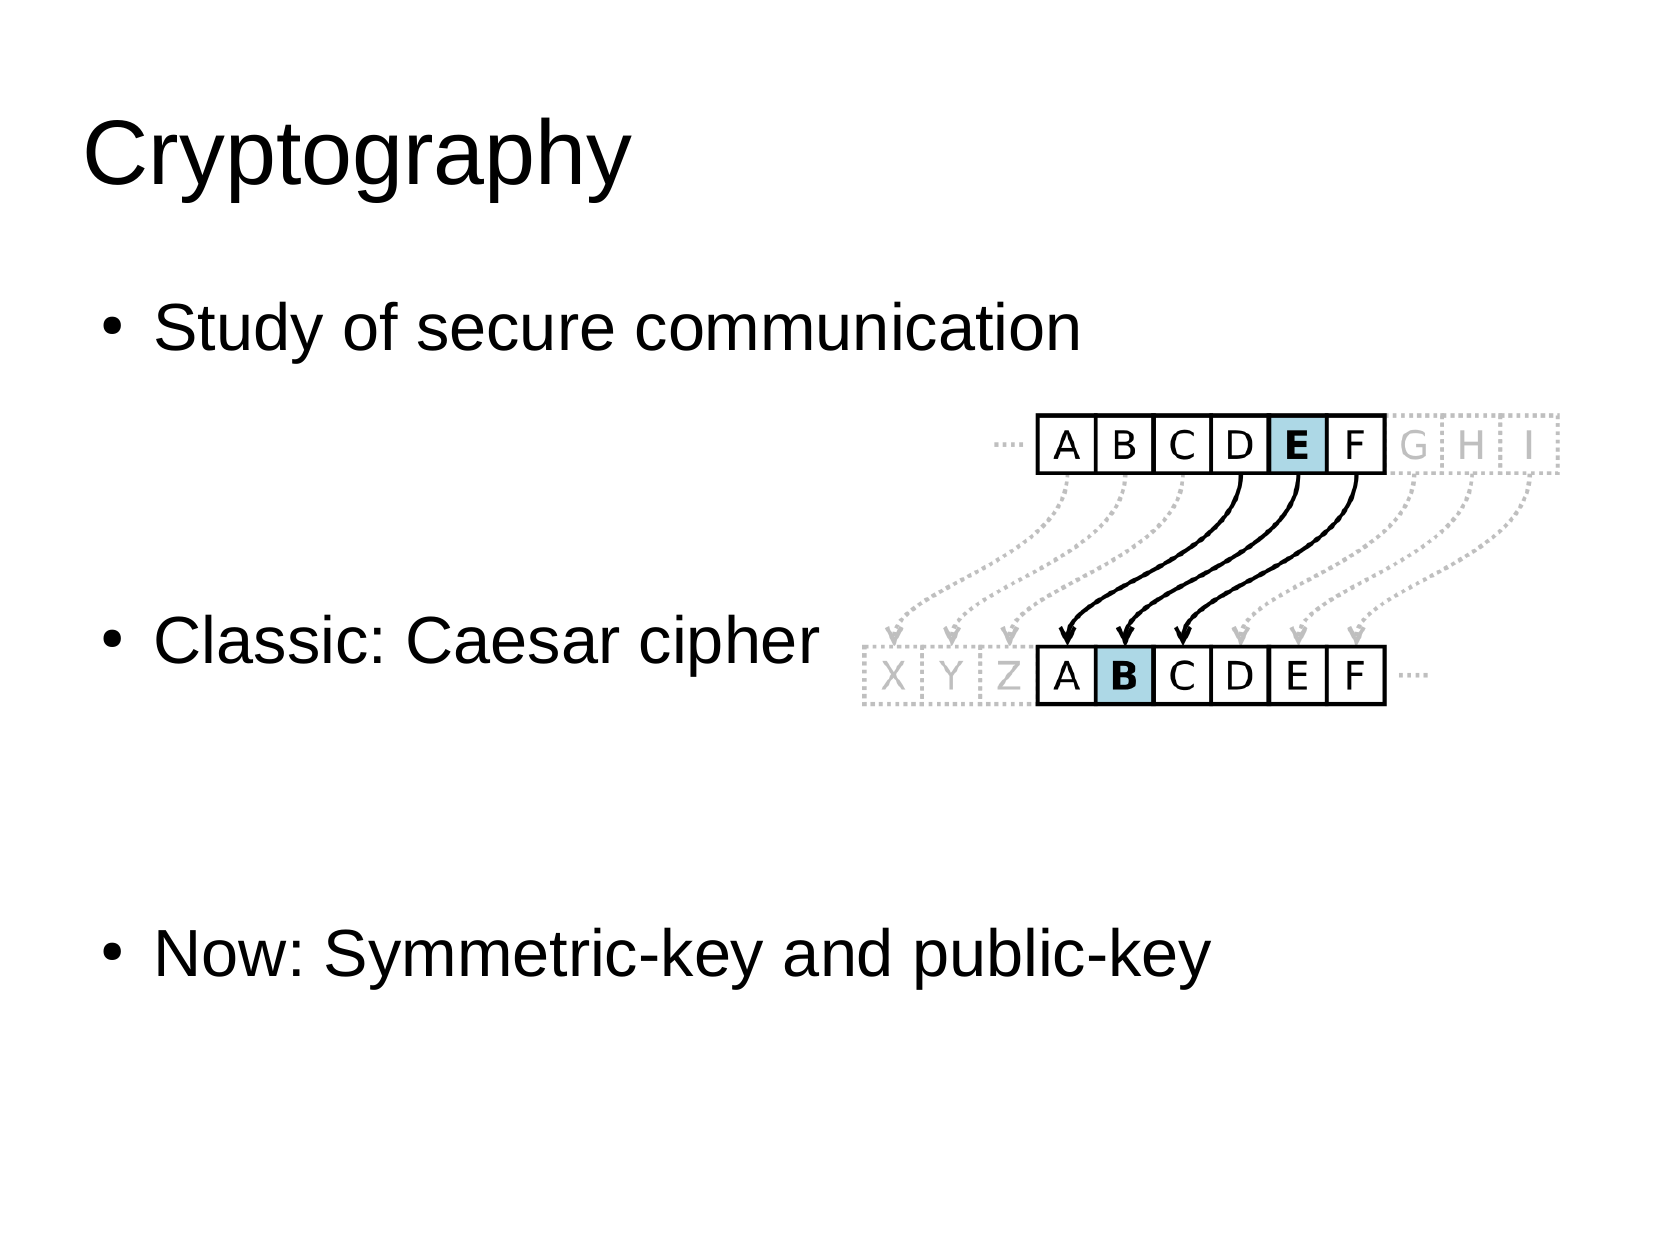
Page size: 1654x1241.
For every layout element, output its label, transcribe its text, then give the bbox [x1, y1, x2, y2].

list Study of secure communication Classic: Caesar cipher Now: Symmetric-key and public-key [82, 290, 1571, 1010]
picture [862, 413, 1560, 707]
title Cryptography [82, 49, 1571, 257]
